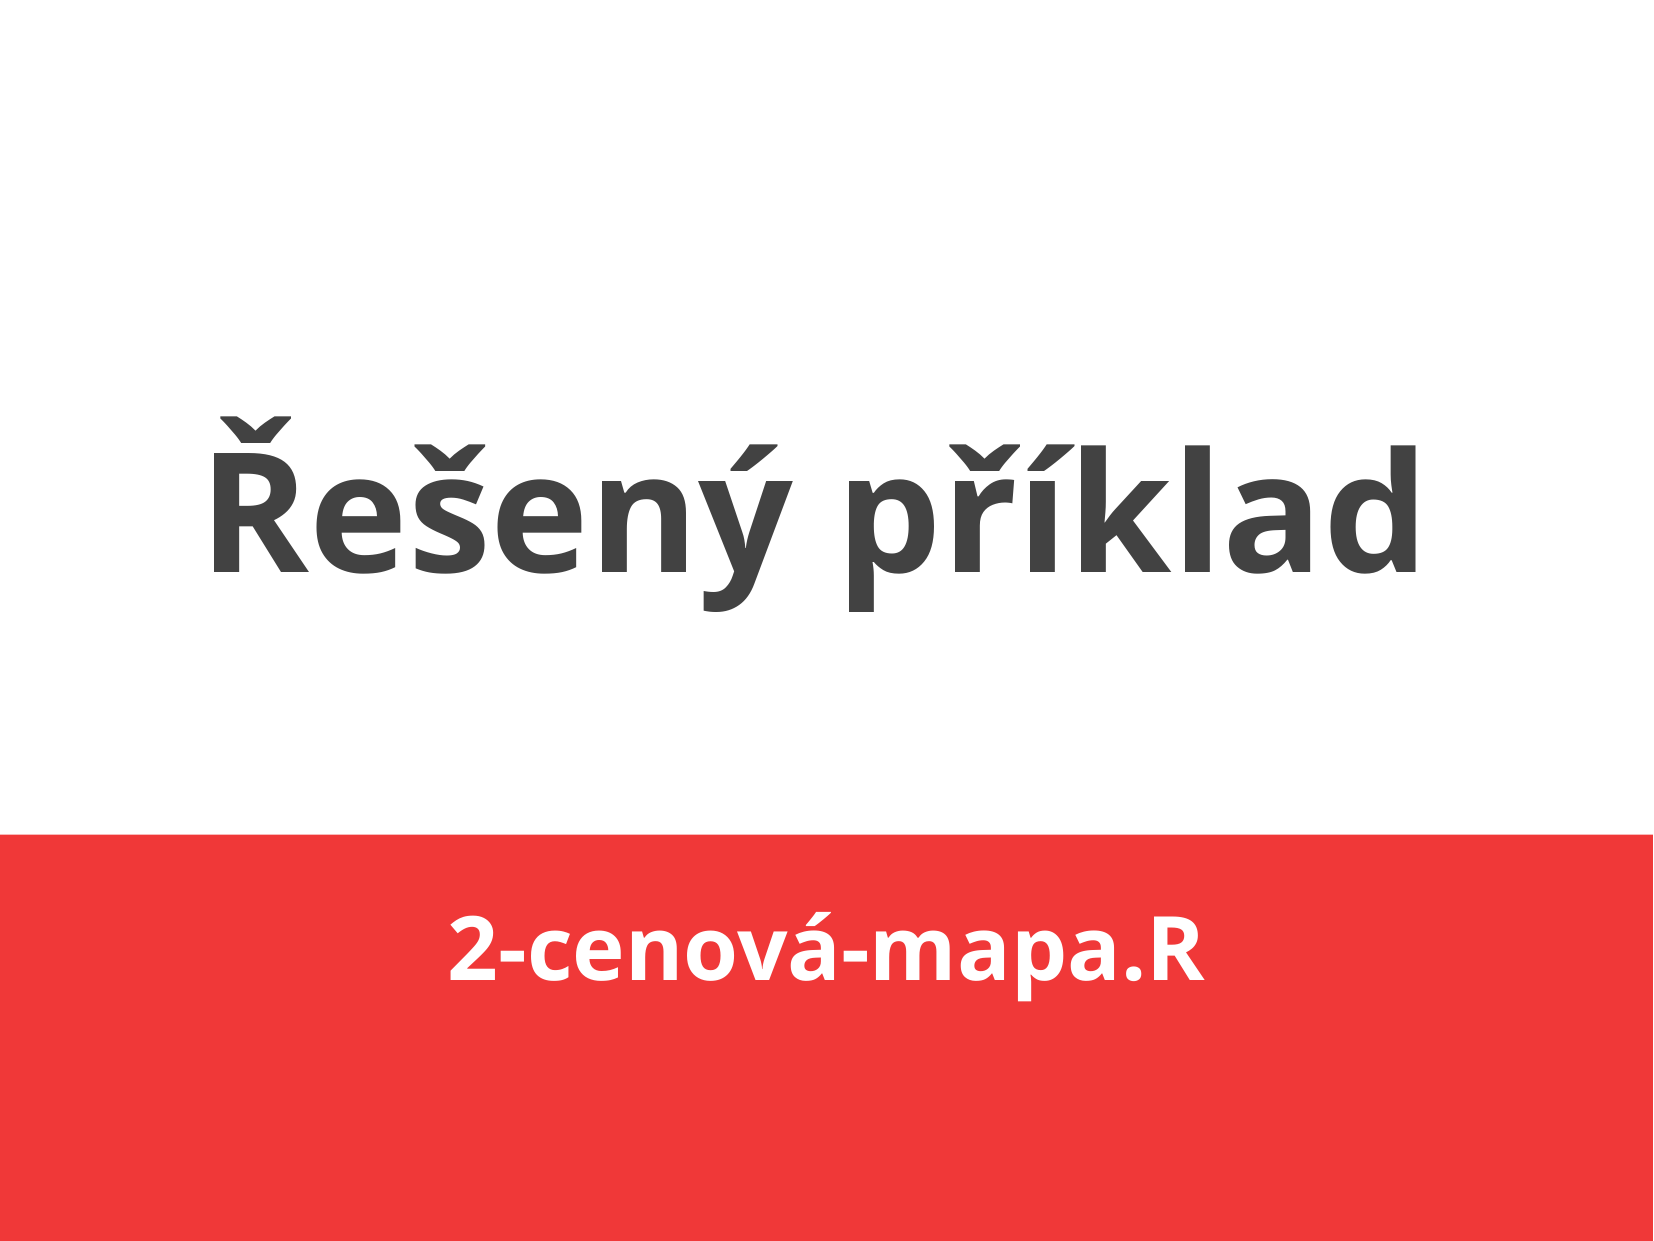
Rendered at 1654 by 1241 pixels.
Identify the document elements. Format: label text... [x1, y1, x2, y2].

subtitle 2-cenová-mapa.R [82, 881, 1571, 1010]
title Řešený příklad [70, 327, 1559, 915]
